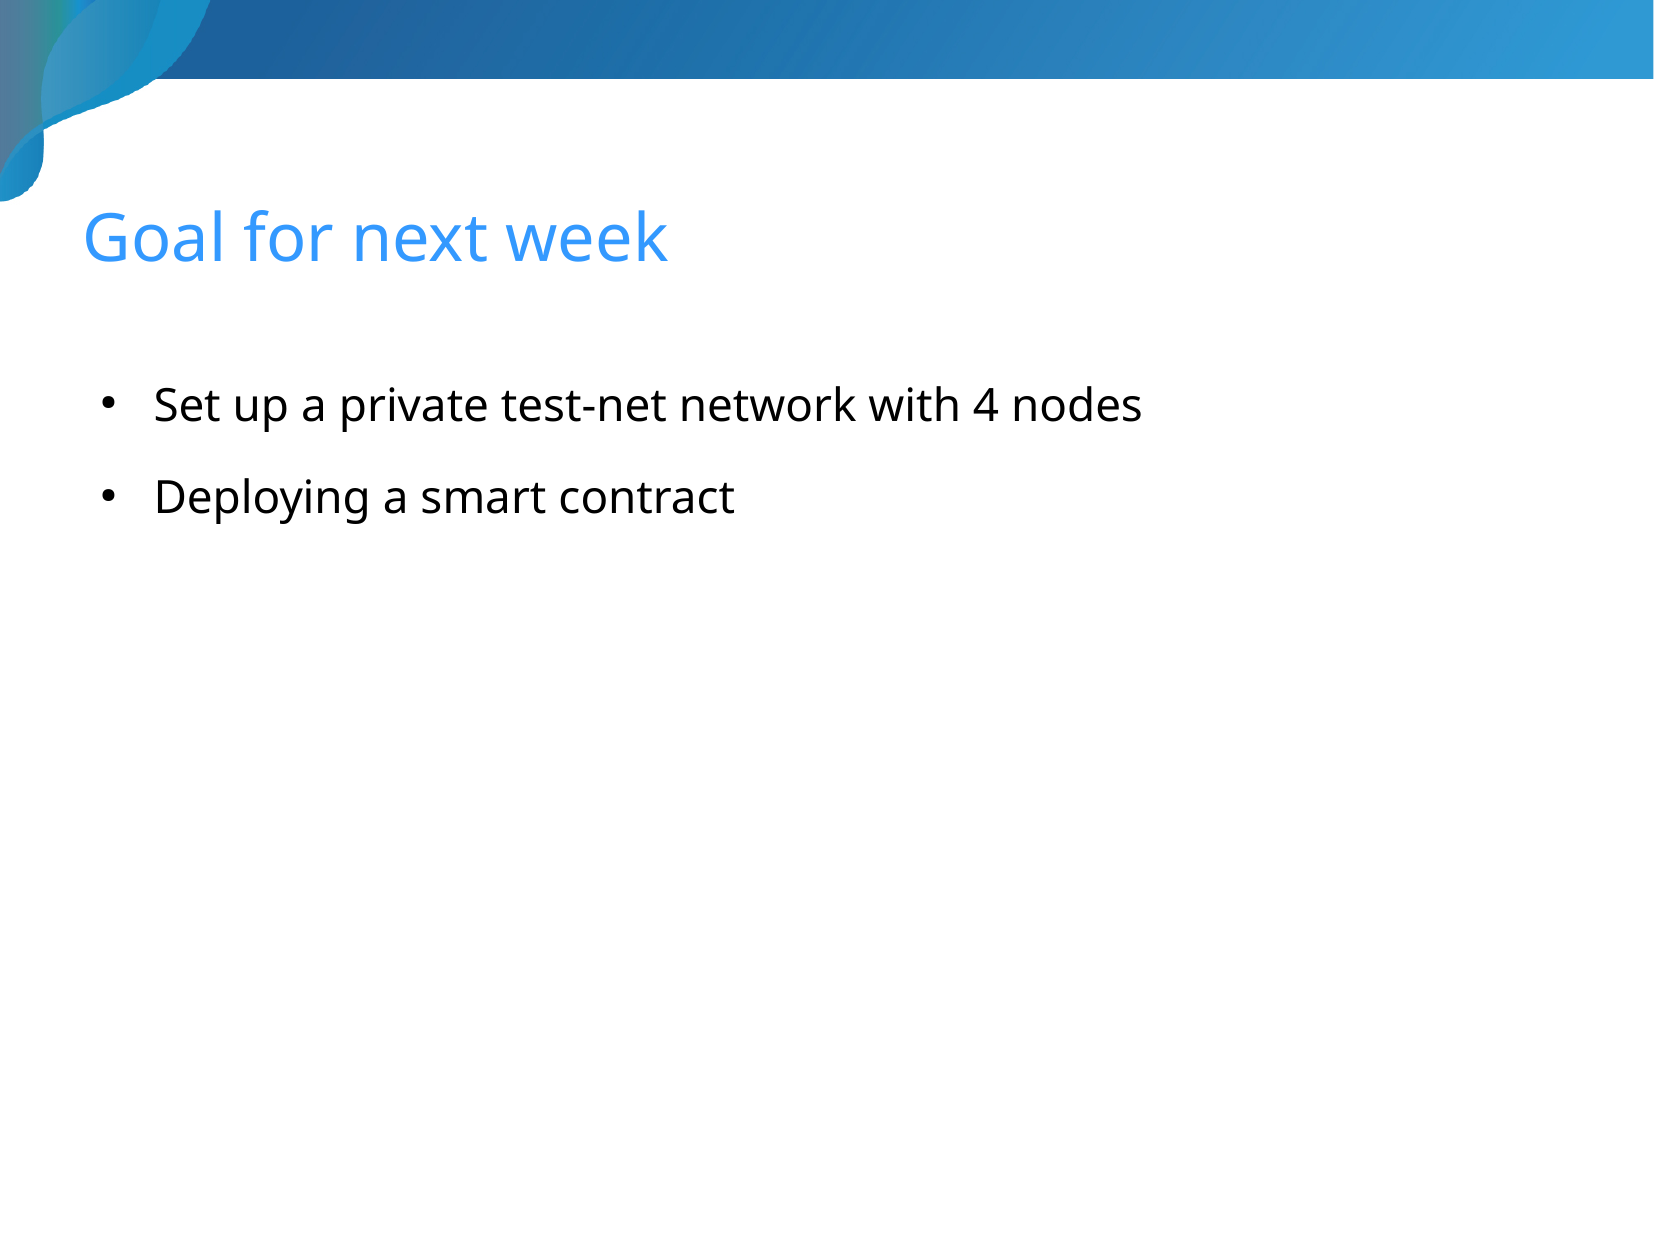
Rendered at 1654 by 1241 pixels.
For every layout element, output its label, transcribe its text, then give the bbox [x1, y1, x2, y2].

title Goal for next week [82, 139, 1571, 332]
picture [0, 0, 1654, 1241]
list Set up a private test-net network with 4 nodes Deploying a smart contract [82, 372, 1571, 968]
